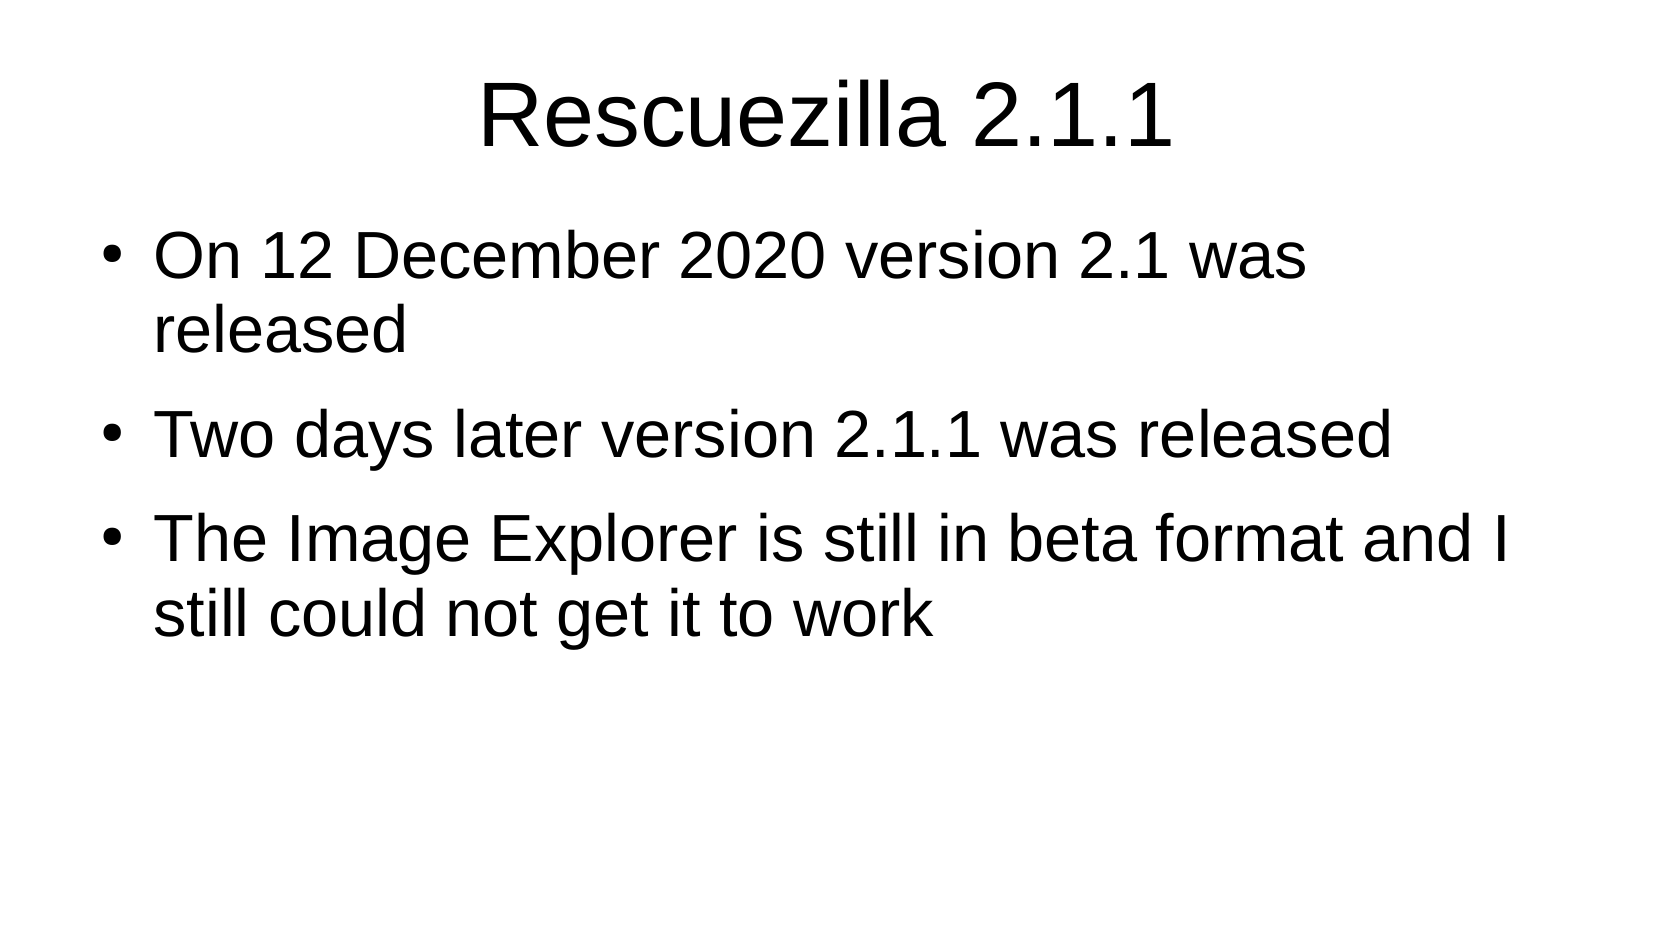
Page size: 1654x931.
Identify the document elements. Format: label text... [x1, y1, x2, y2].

title Rescuezilla 2.1.1 [82, 37, 1571, 193]
list On 12 December 2020 version 2.1 was released Two days later version 2.1.1 was released The Image Explorer is still in beta format and I still could not get it to work [82, 217, 1571, 758]
